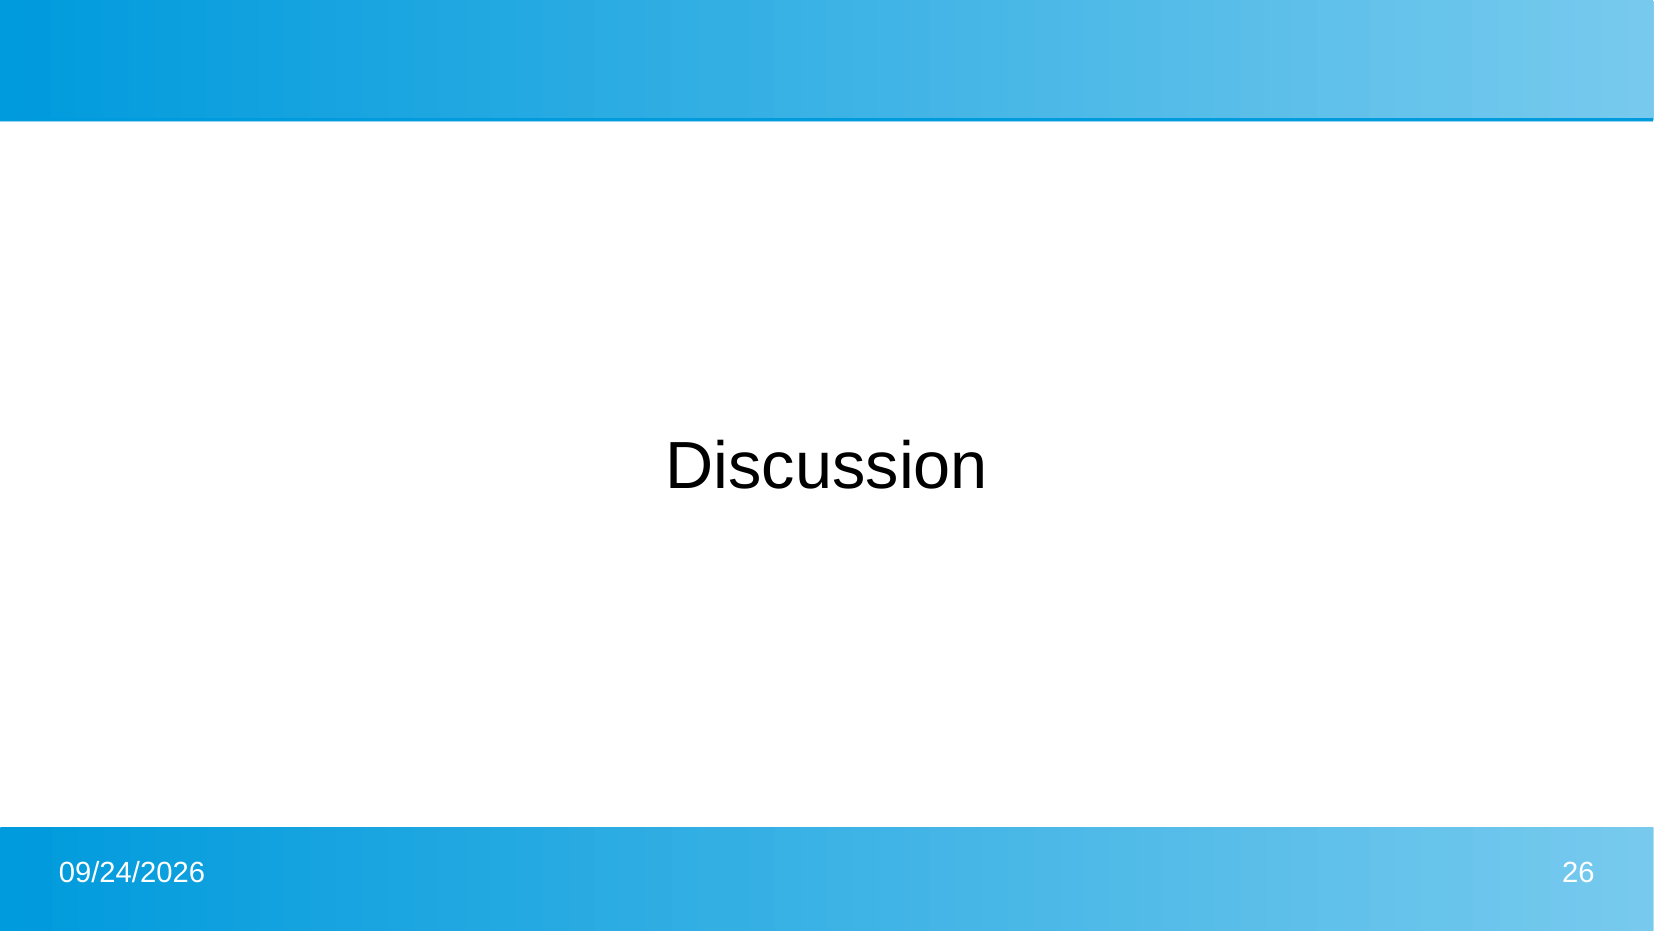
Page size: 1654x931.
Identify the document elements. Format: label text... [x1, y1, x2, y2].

subtitle Discussion [59, 283, 1595, 647]
